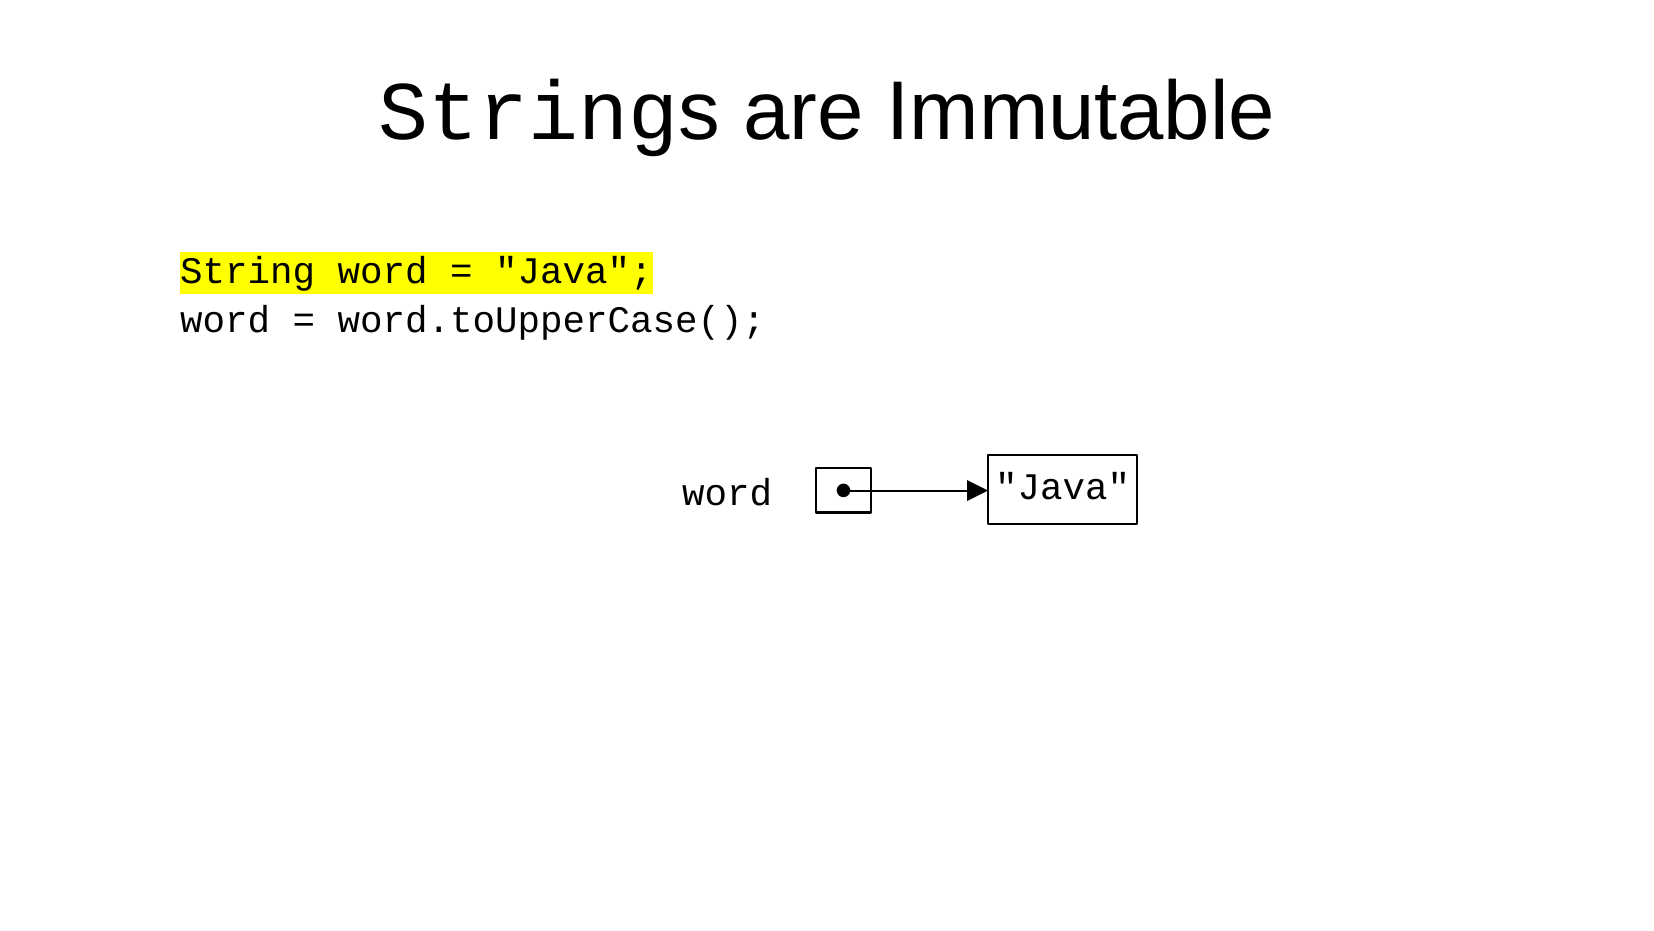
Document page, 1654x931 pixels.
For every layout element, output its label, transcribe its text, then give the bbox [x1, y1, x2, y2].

text_box String word = "Java"; word = word.toUpperCase(); [165, 238, 780, 381]
text_box "Java" [987, 454, 1138, 524]
text_box • [816, 467, 872, 513]
title Strings are Immutable [82, 37, 1571, 193]
text_box word [667, 466, 817, 524]
